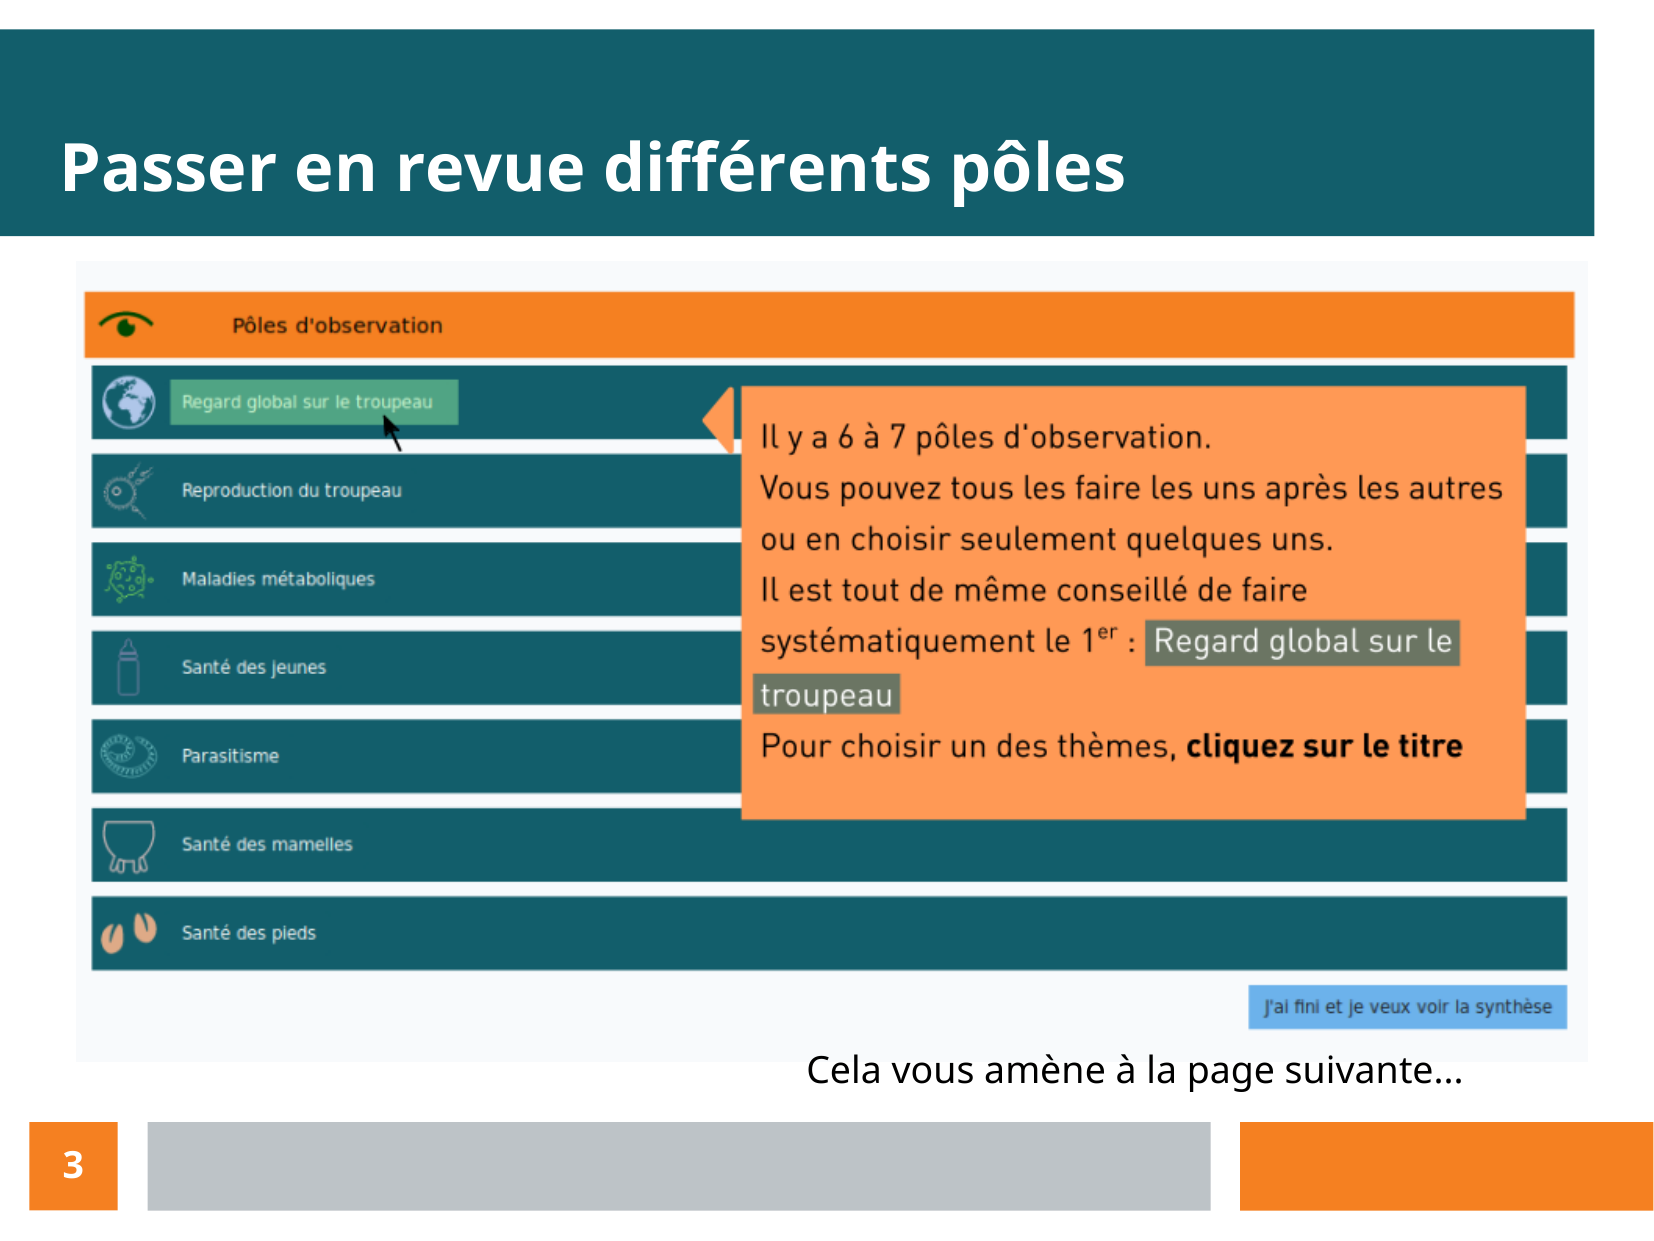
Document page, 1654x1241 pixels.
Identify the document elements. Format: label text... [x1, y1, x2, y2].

text_box Cela vous amène à la page suivante... [791, 1040, 1571, 1099]
picture [76, 261, 1588, 1062]
title Passer en revue différents pôles [59, 59, 1595, 207]
